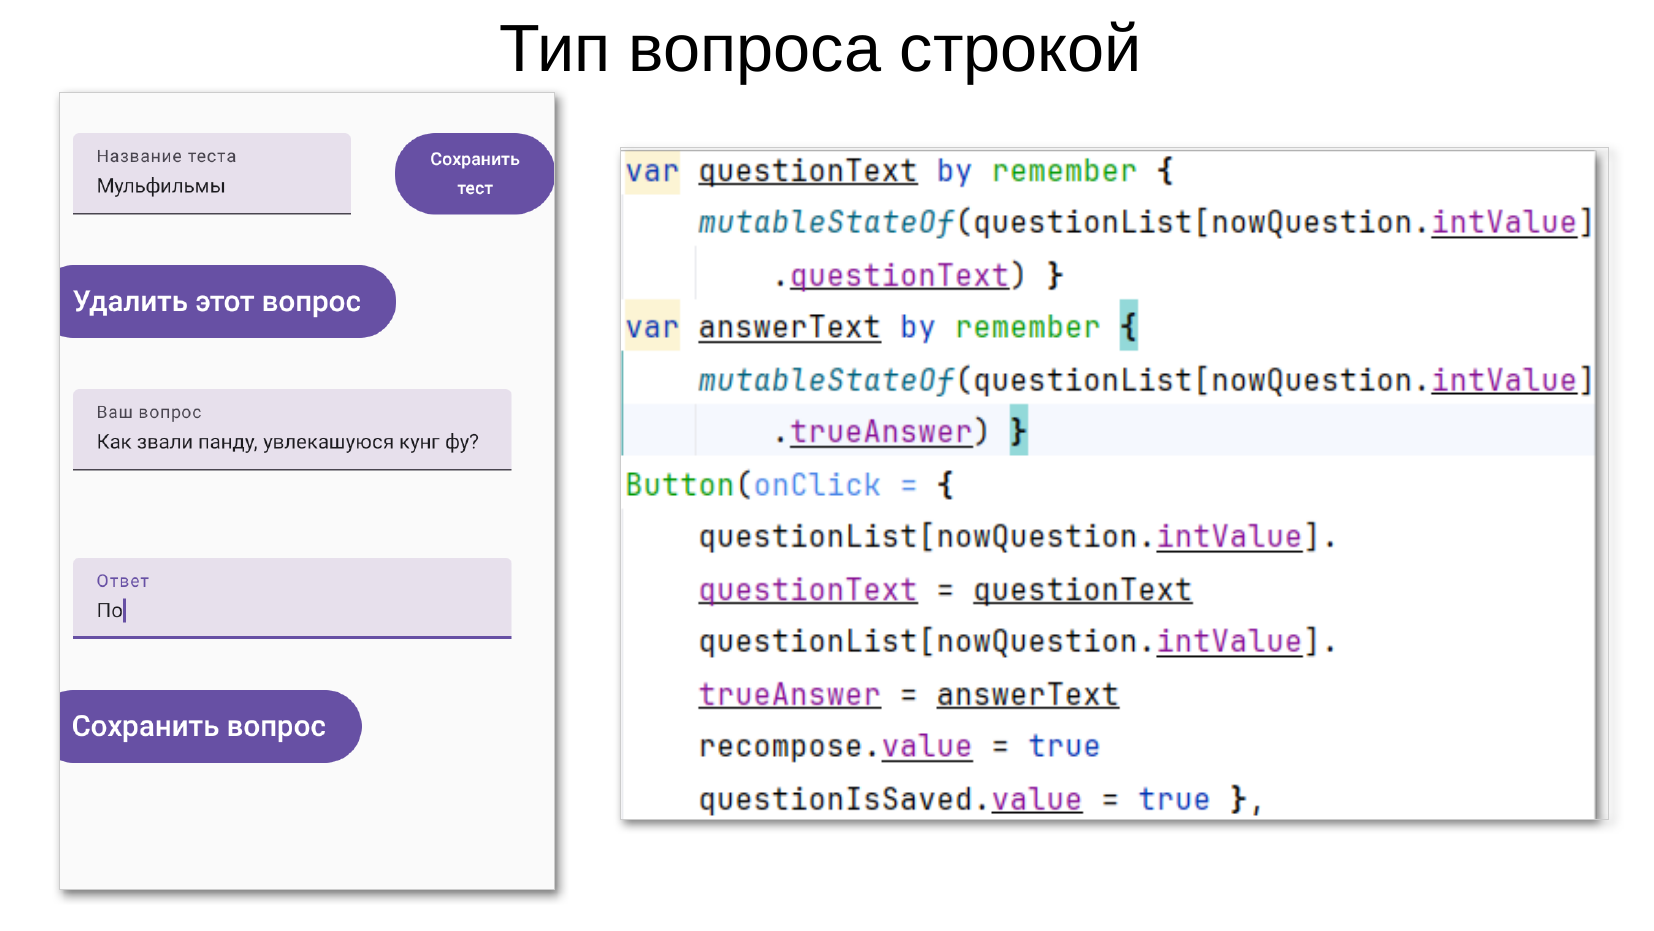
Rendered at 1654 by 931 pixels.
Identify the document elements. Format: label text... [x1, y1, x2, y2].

picture [620, 147, 1609, 820]
title Тип вопроса строкой [76, 0, 1565, 126]
picture [59, 92, 555, 890]
